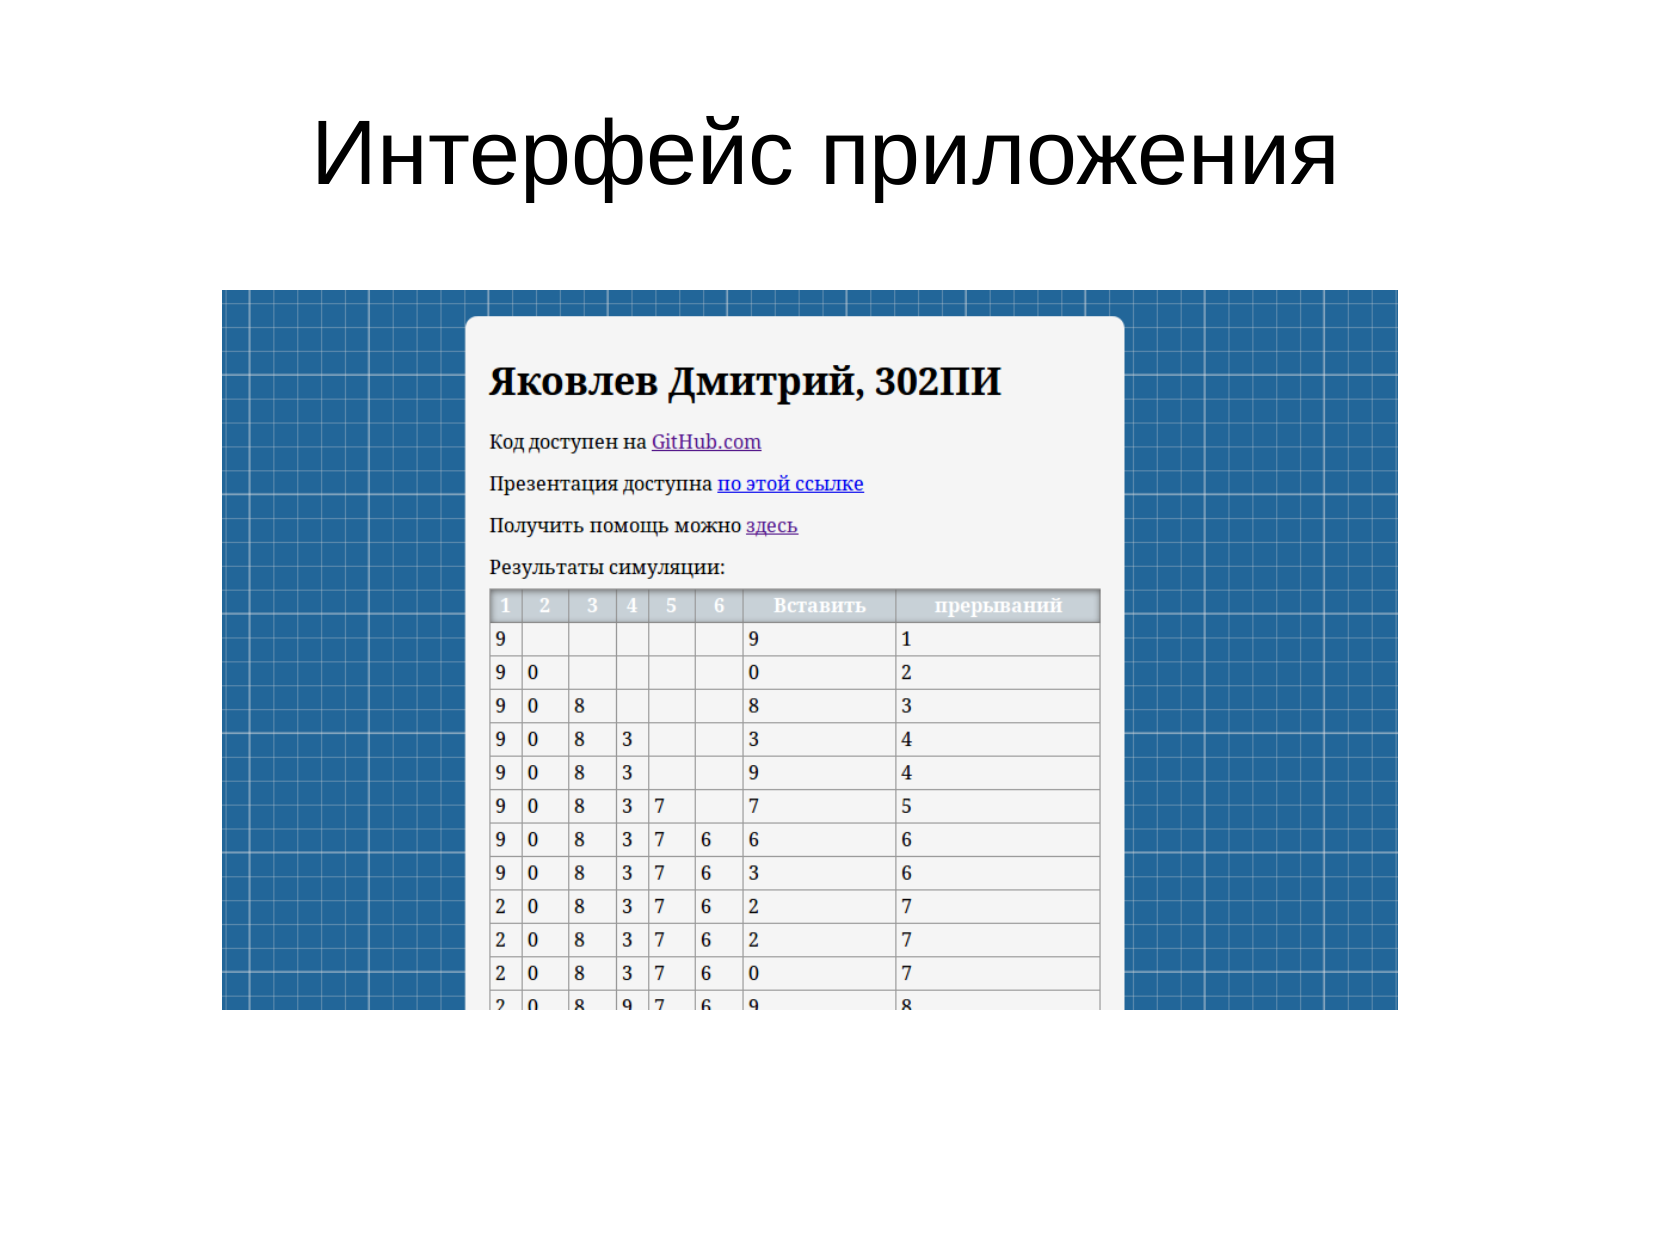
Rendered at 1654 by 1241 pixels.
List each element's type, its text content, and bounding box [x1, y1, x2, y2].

picture [222, 290, 1398, 1010]
title Интерфейс приложения [82, 49, 1571, 257]
